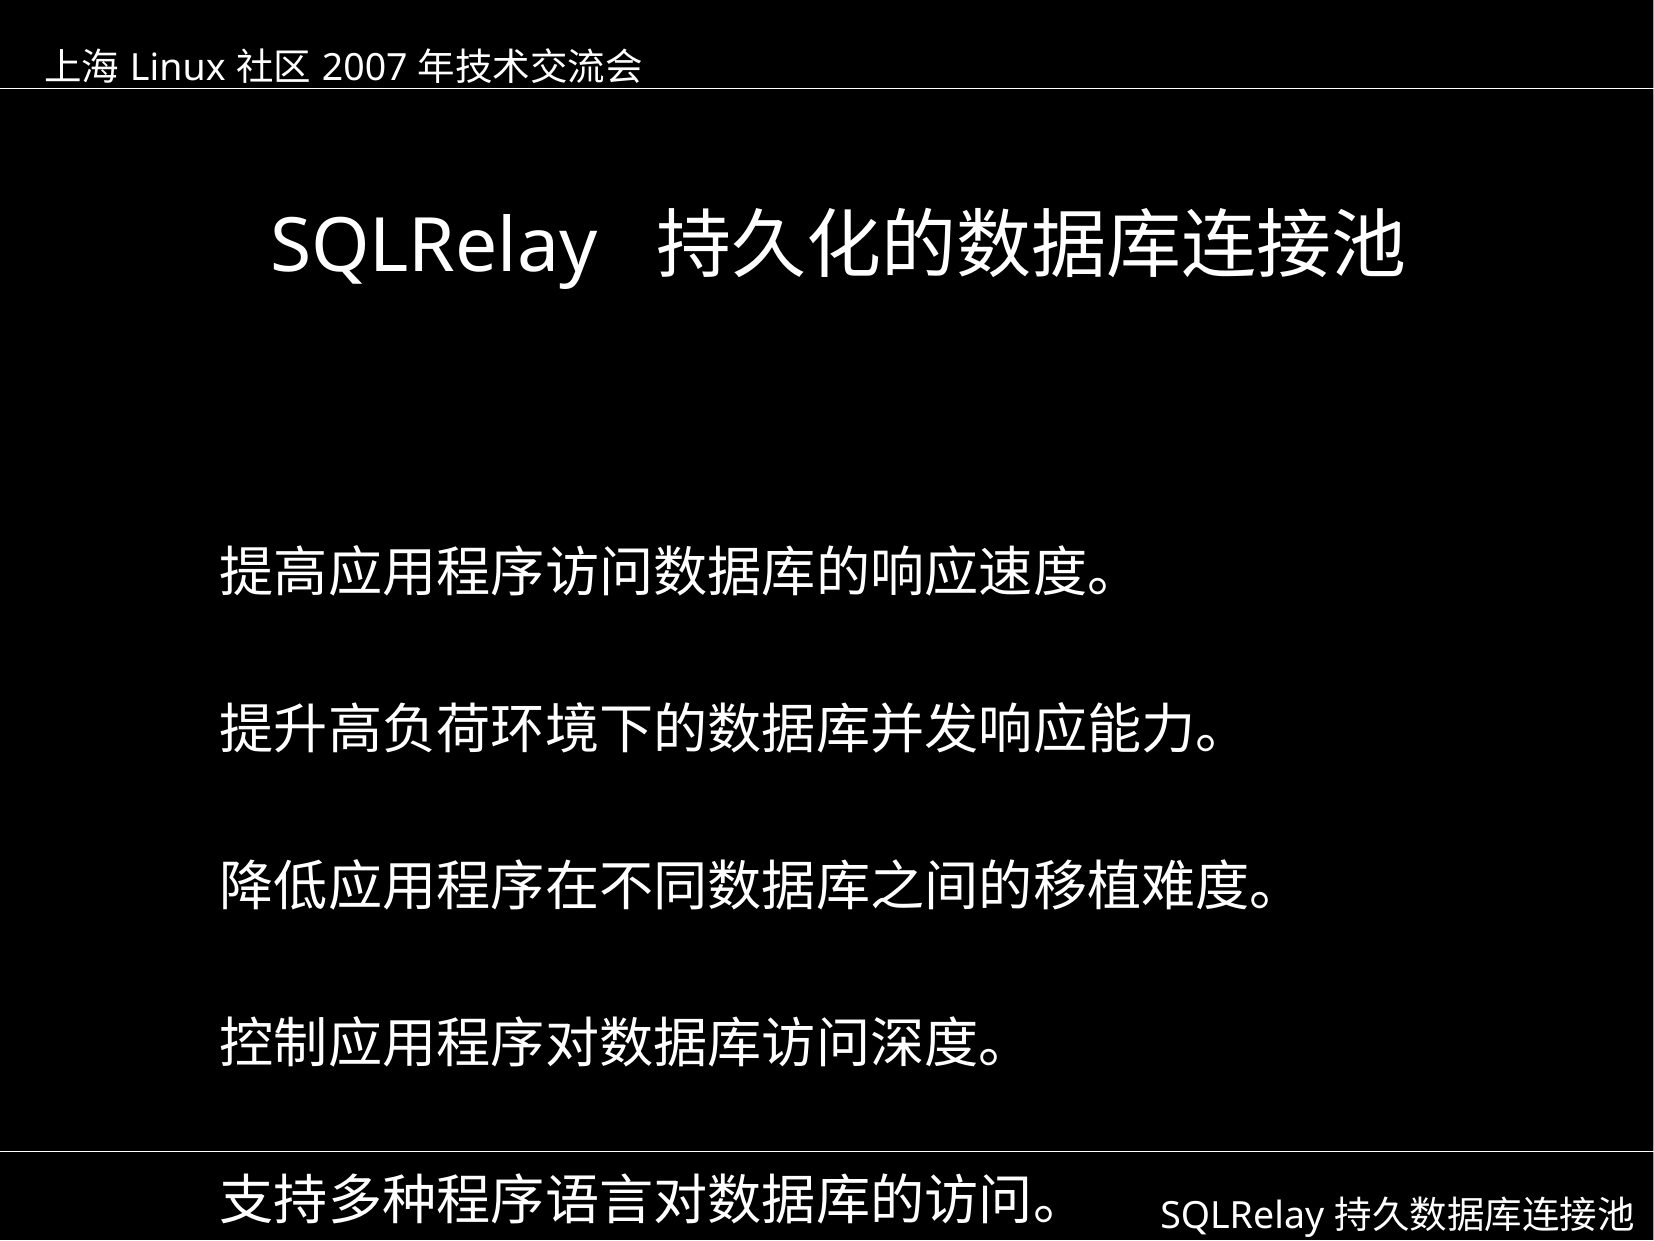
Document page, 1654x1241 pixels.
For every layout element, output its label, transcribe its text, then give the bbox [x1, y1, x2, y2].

text_box SQLRelay 持久化的数据库连接池 [255, 177, 1418, 267]
text_box 上海Linux社区2007年技术交流会 [29, 29, 633, 82]
text_box 提高应用程序访问数据库的响应速度。 提升高负荷环境下的数据库并发响应能力。 降低应用程序在不同数据库之间的移植难度。 控制应用程序对数据库访问深度。 支持多种程序语言对数据库的访问。 [177, 442, 1536, 947]
text_box SQLRelay持久数据库连接池 [1145, 1177, 1633, 1231]
